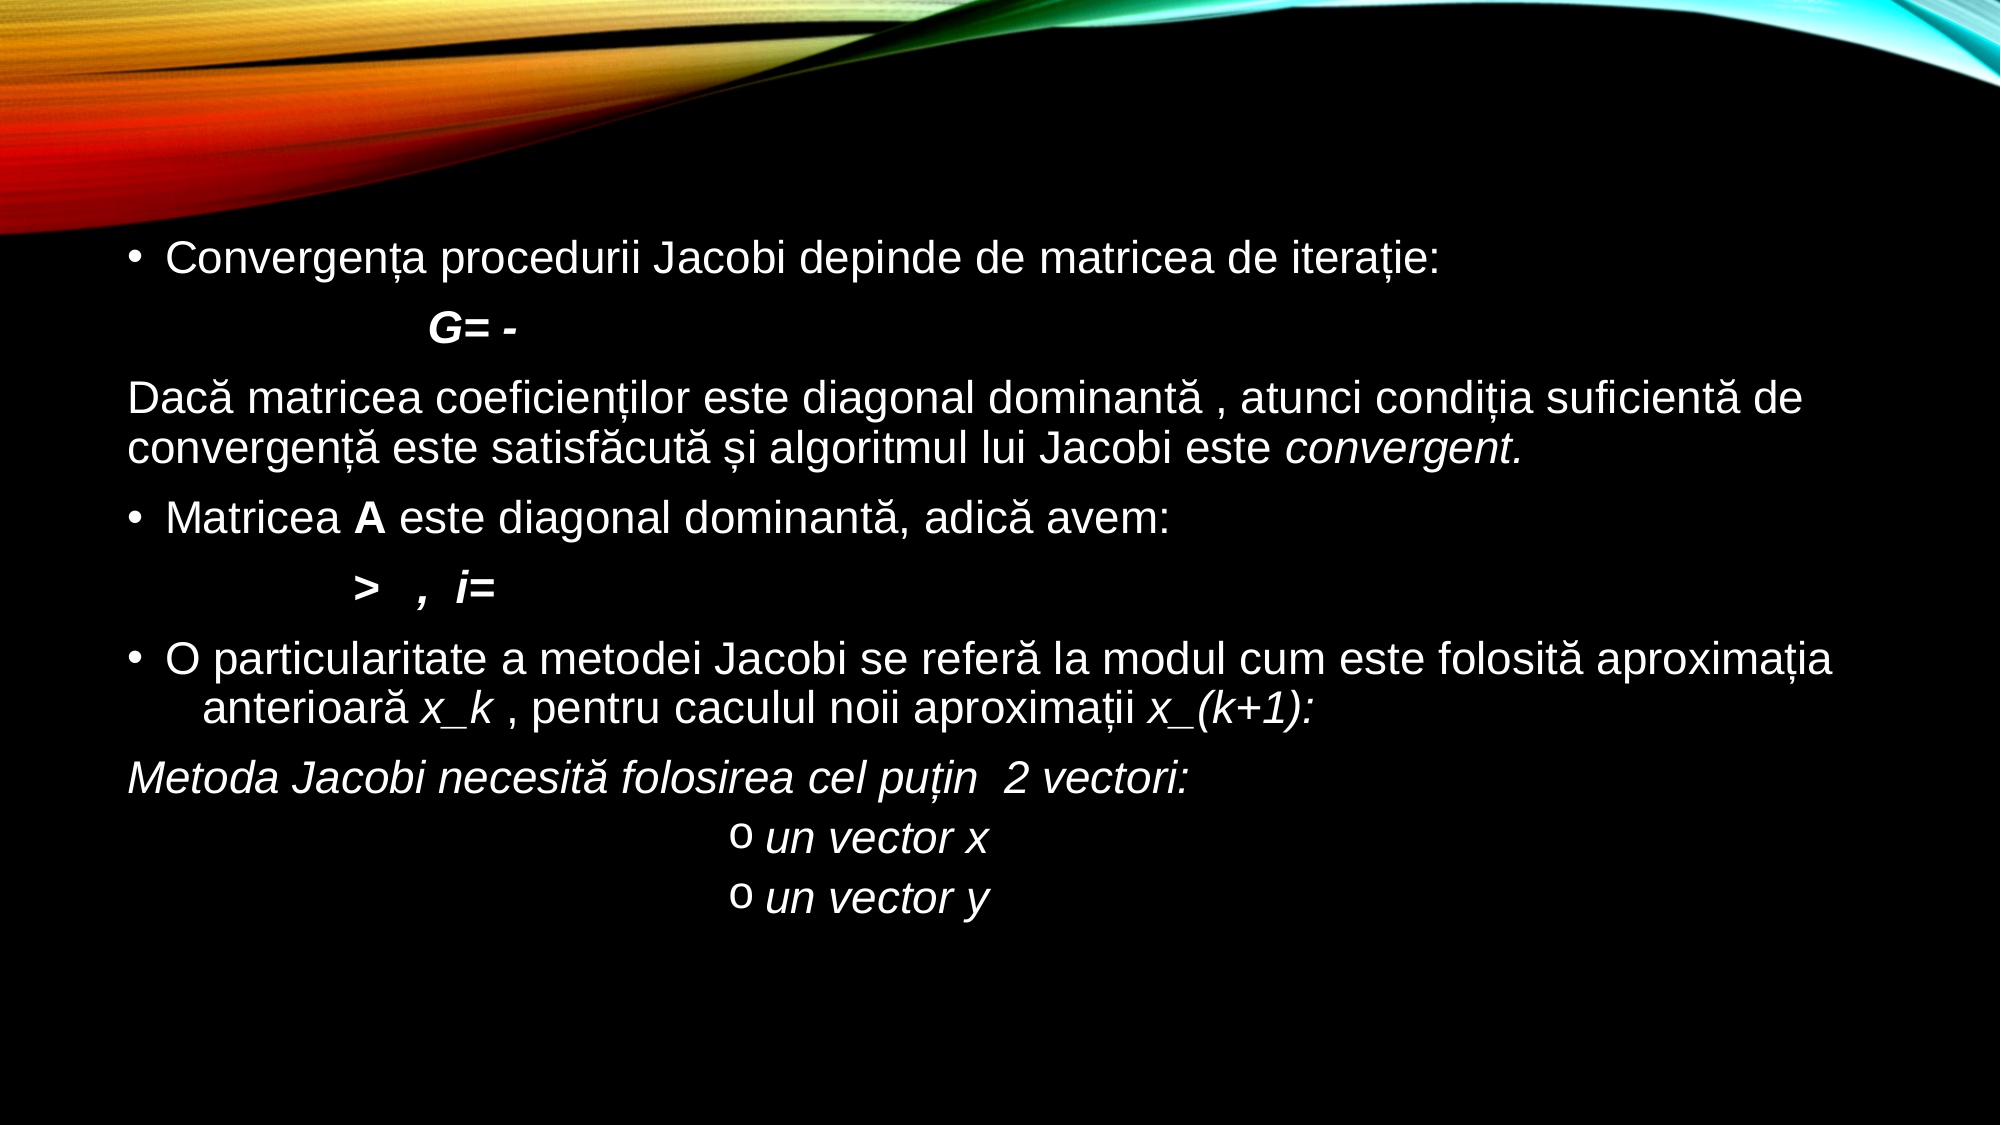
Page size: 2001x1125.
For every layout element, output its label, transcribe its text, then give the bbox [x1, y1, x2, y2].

list Convergența procedurii Jacobi depinde de matricea de iterație: G= - Dacă matricea coeficienților este diagonal dominantă , atunci condiția suficientă de convergență este satisfăcută și algoritmul lui Jacobi este convergent. Matricea A este diagonal dominantă, adică avem: > , i= O particularitate a metodei Jacobi se referă la modul cum este folosită aproximația anterioară x_k , pentru caculul noii aproximații x_(k+1): Metoda Jacobi necesită folosirea cel puțin 2 vectori: un vector x un vector y [112, 226, 1888, 1021]
